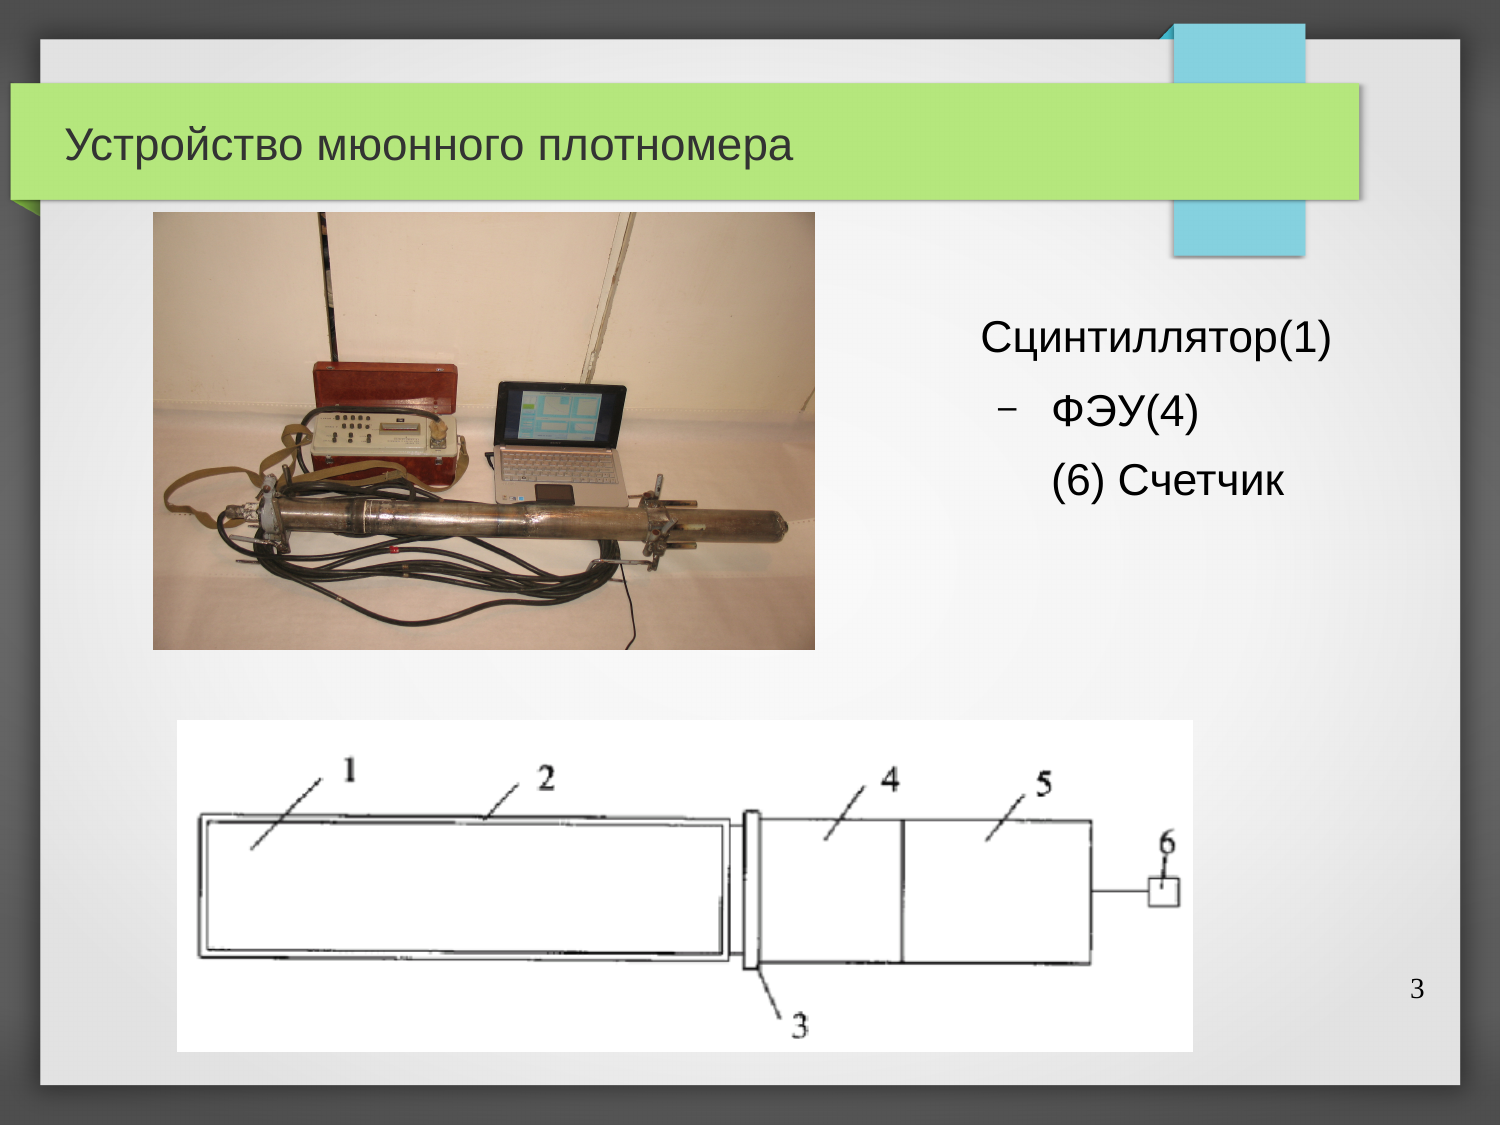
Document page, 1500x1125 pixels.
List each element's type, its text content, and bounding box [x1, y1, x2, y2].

picture [0, 0, 1500, 1125]
list Сцинтиллятор(1) ФЭУ(4) (6) Счетчик [909, 311, 1396, 1032]
title Устройство мюонного плотномера [64, 96, 1115, 193]
